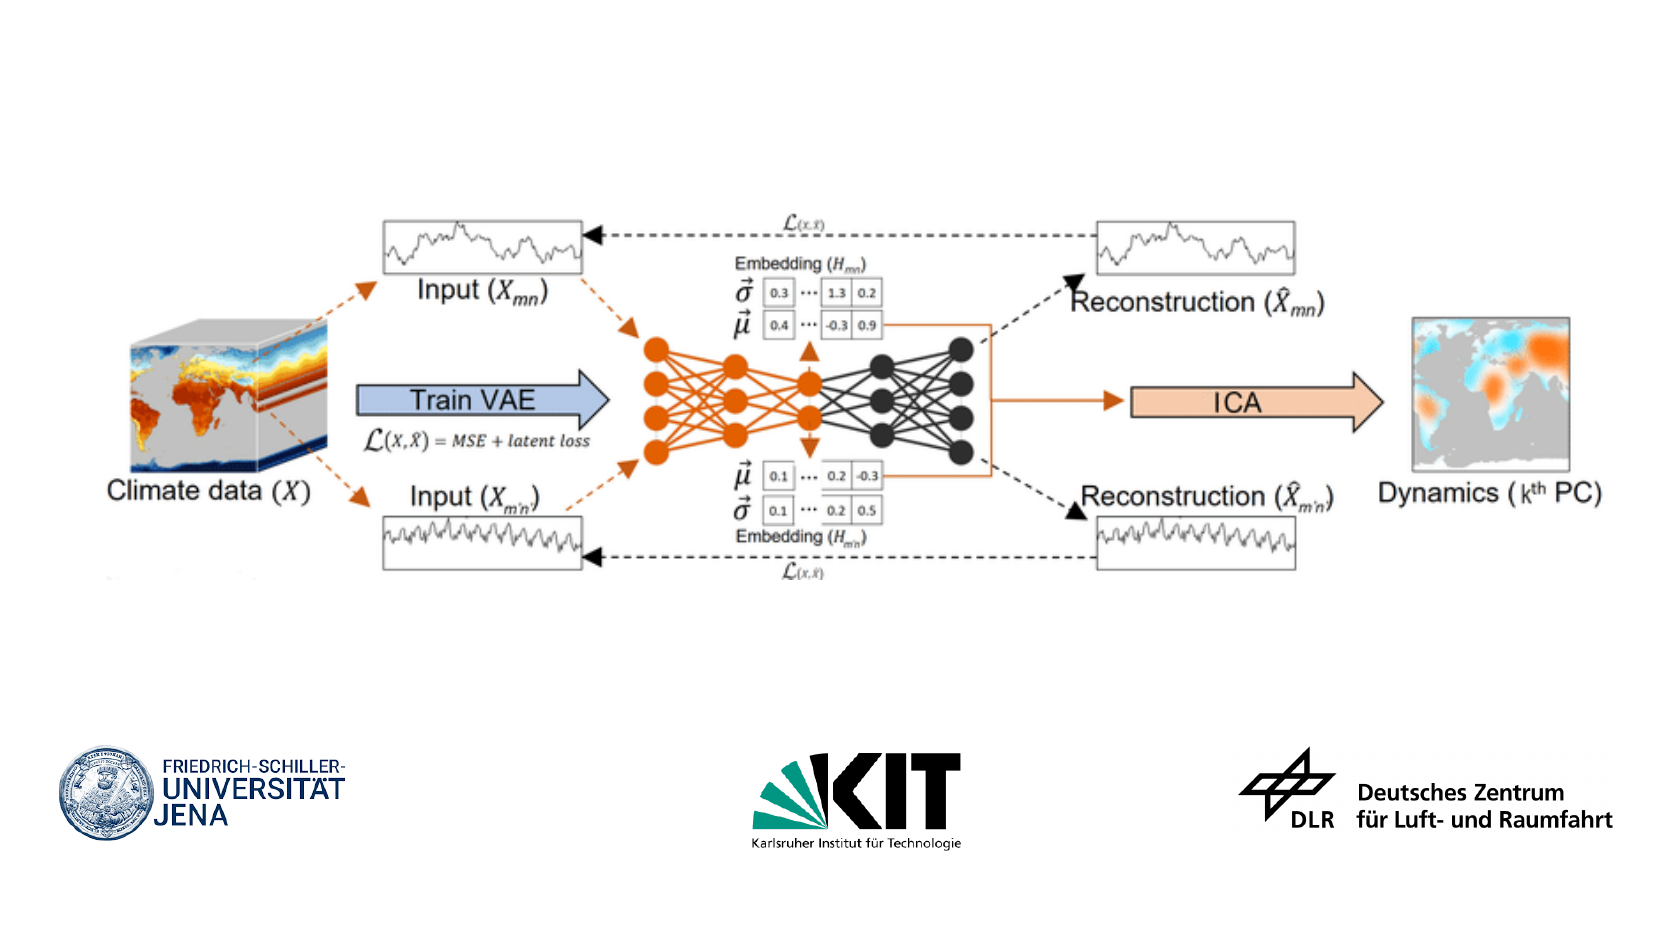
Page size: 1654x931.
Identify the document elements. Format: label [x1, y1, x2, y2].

picture [105, 209, 1608, 580]
picture [1230, 730, 1621, 851]
picture [45, 730, 358, 856]
picture [750, 753, 961, 851]
